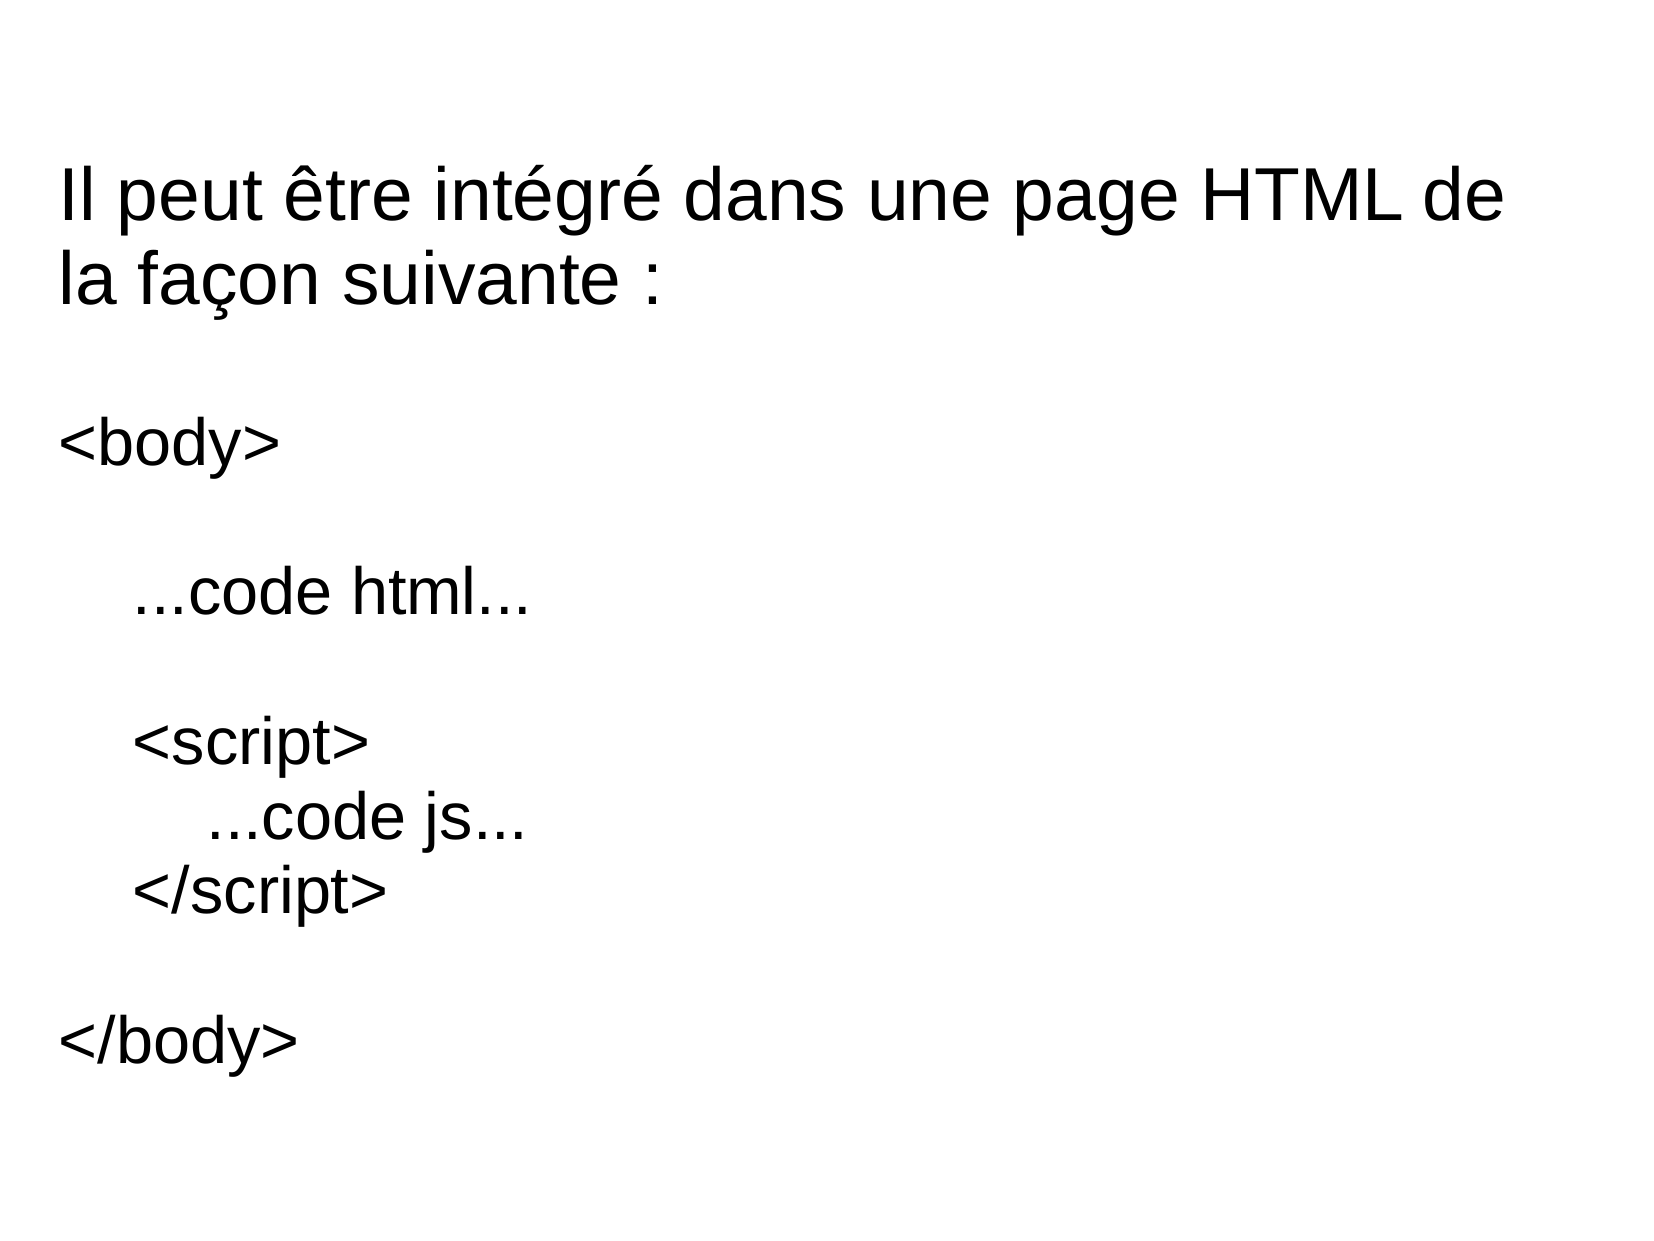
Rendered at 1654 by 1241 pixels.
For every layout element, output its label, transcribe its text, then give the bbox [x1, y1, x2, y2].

title Il peut être intégré dans une page HTML de la façon suivante : <body> ...code html... <script> ...code js... </script> </body> [59, 49, 1548, 1182]
